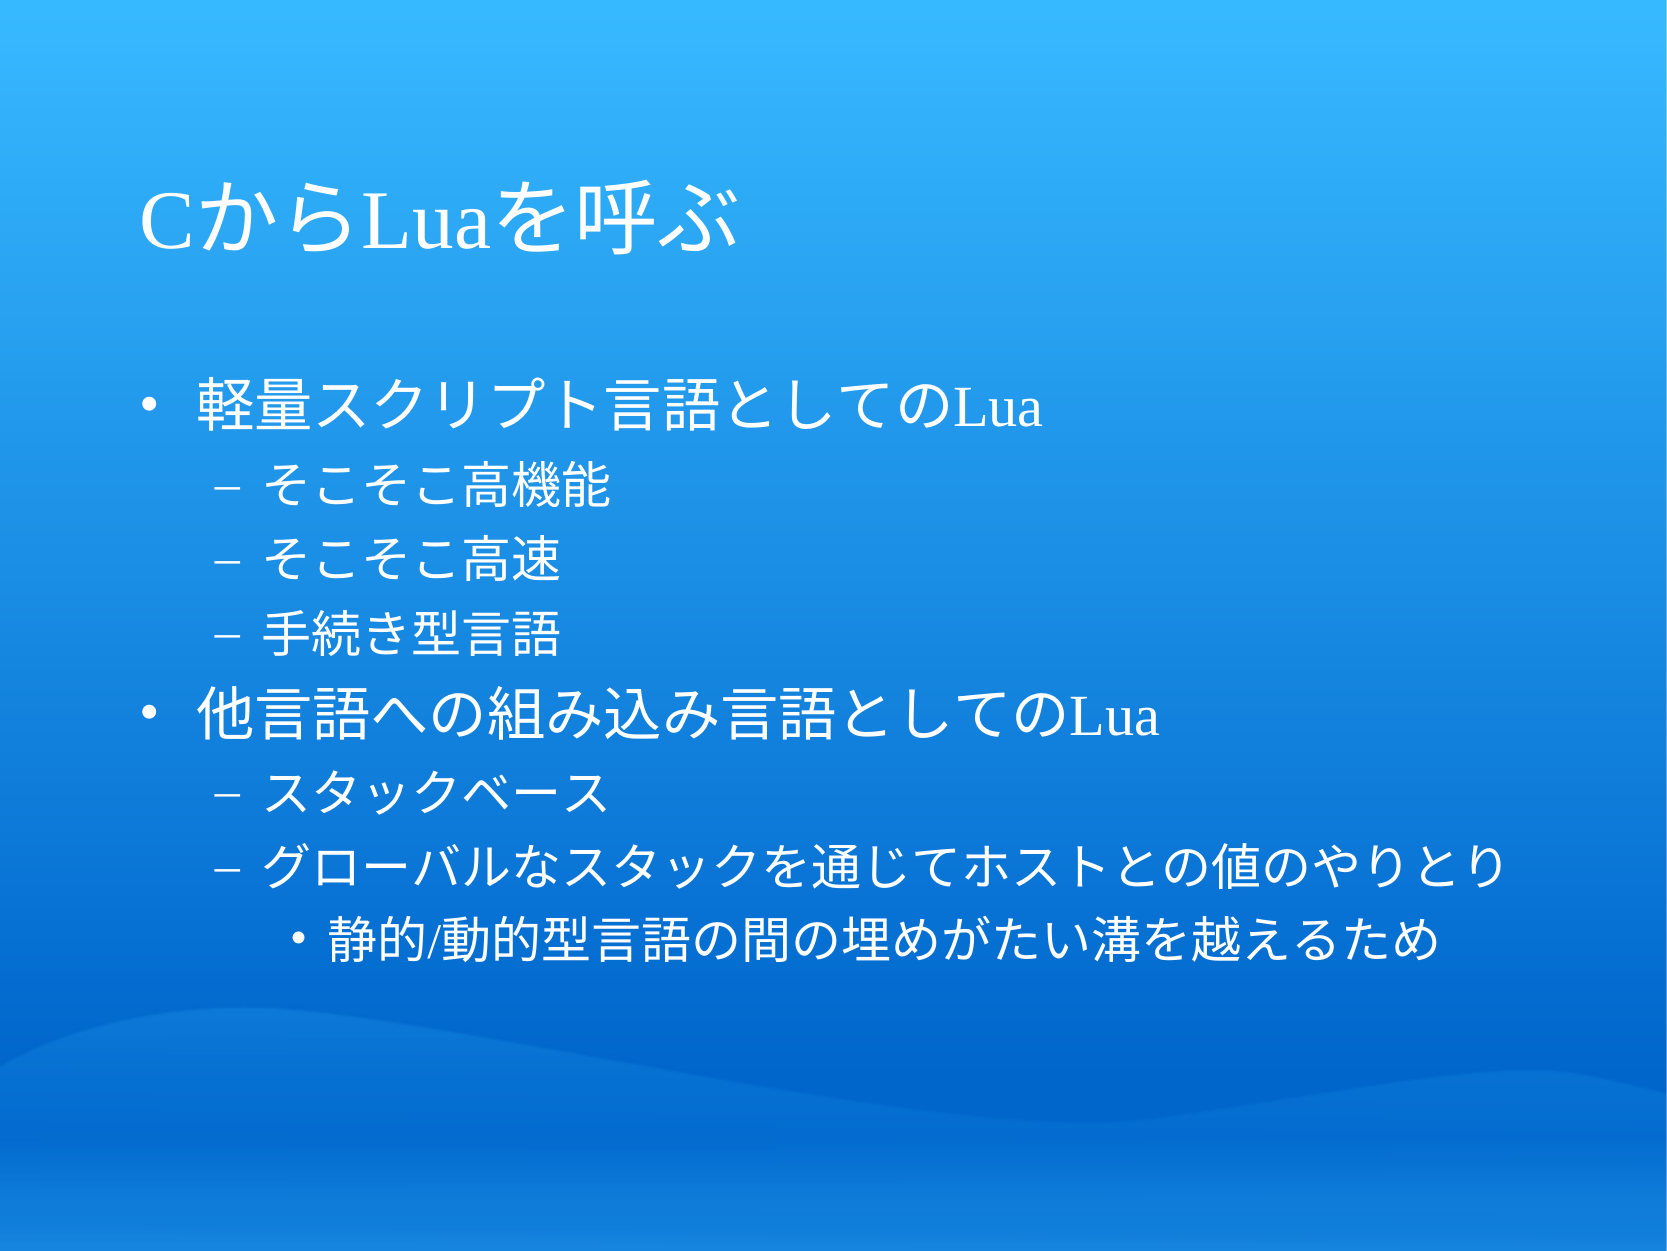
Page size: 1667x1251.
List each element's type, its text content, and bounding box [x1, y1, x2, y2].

list 軽量スクリプト言語としてのLua そこそこ高機能 そこそこ高速 手続き型言語 他言語への組み込み言語としてのLua スタックベース グローバルなスタックを通じてホストとの値のやりとり 静的/動的型言語の間の埋めがたい溝を越えるため [124, 360, 1542, 1112]
picture [0, 0, 1667, 1251]
title CからLuaを呼ぶ [124, 110, 1542, 320]
